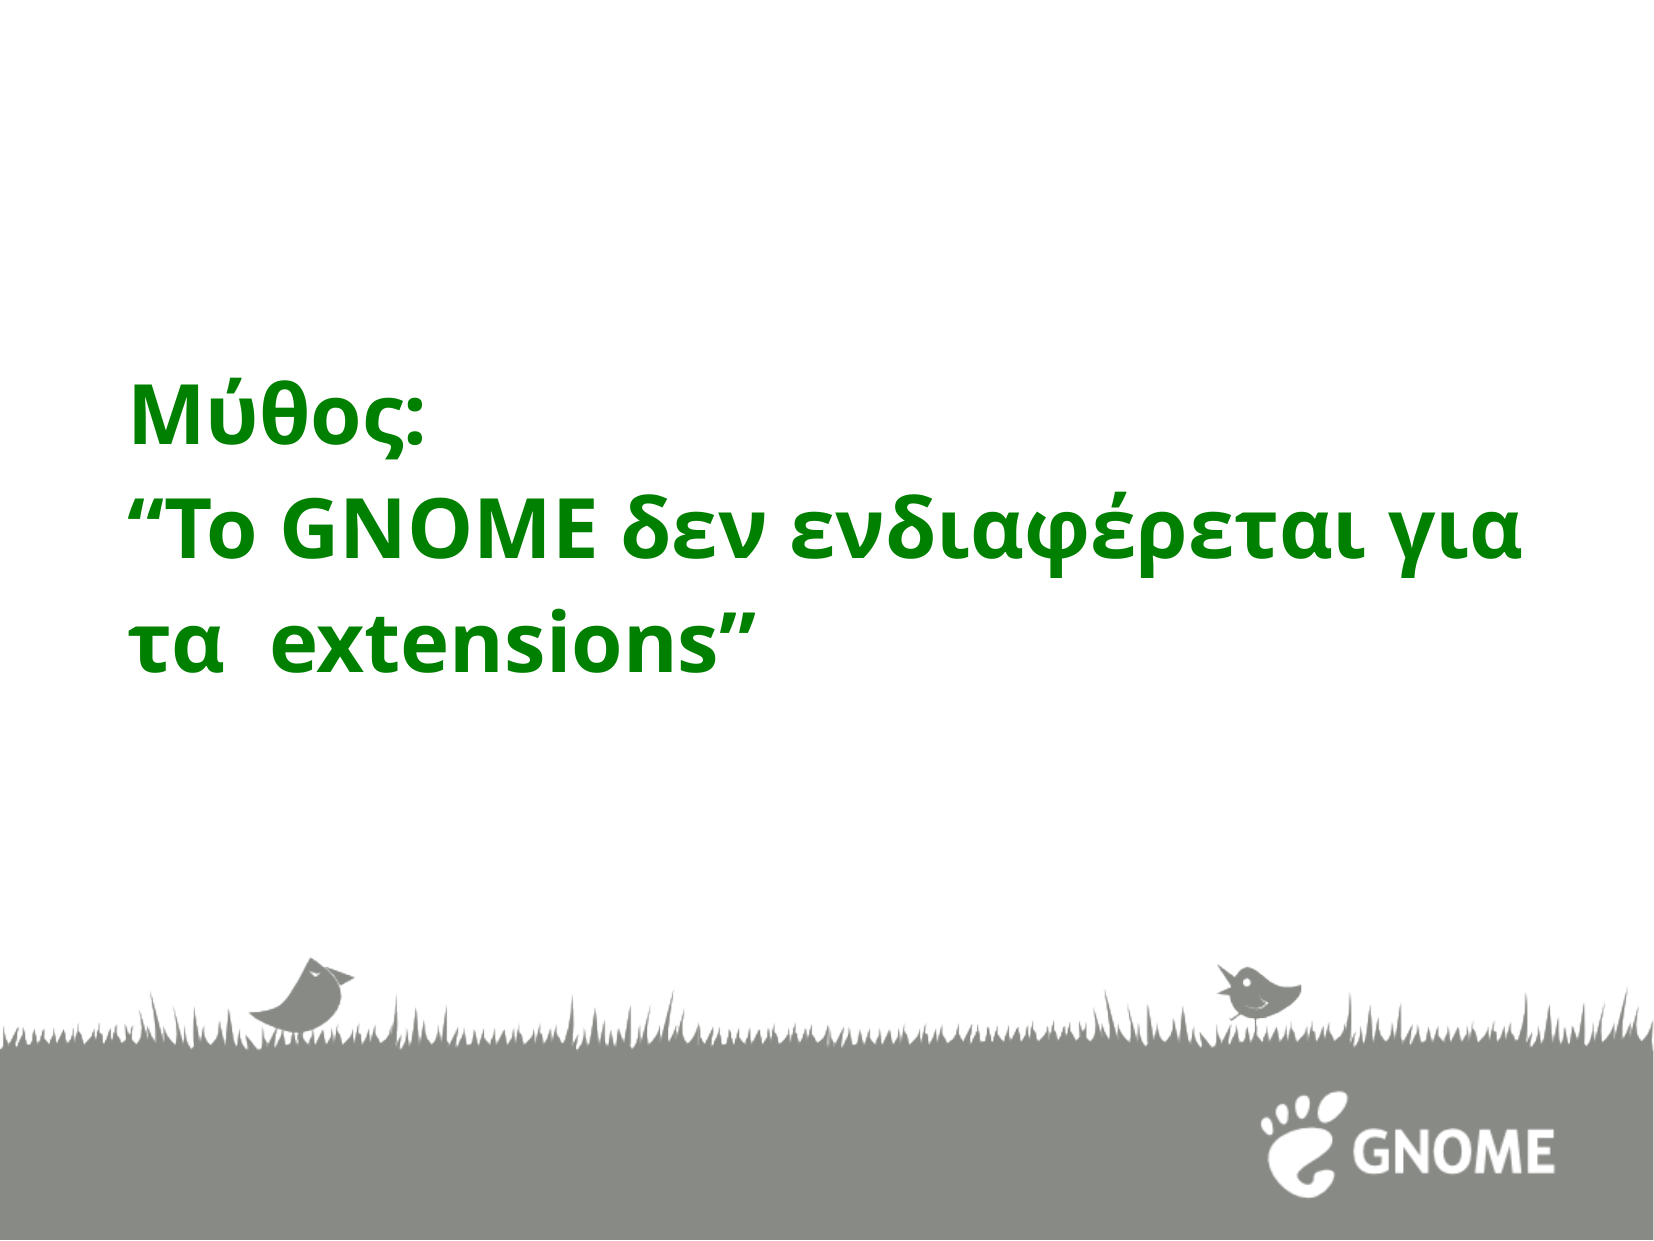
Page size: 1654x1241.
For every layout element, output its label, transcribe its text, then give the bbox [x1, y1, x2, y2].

picture [0, 0, 1654, 1241]
text_box Μύθος: “Το GNOME δεν ενδιαφέρεται για τα extensions” [112, 348, 1613, 699]
